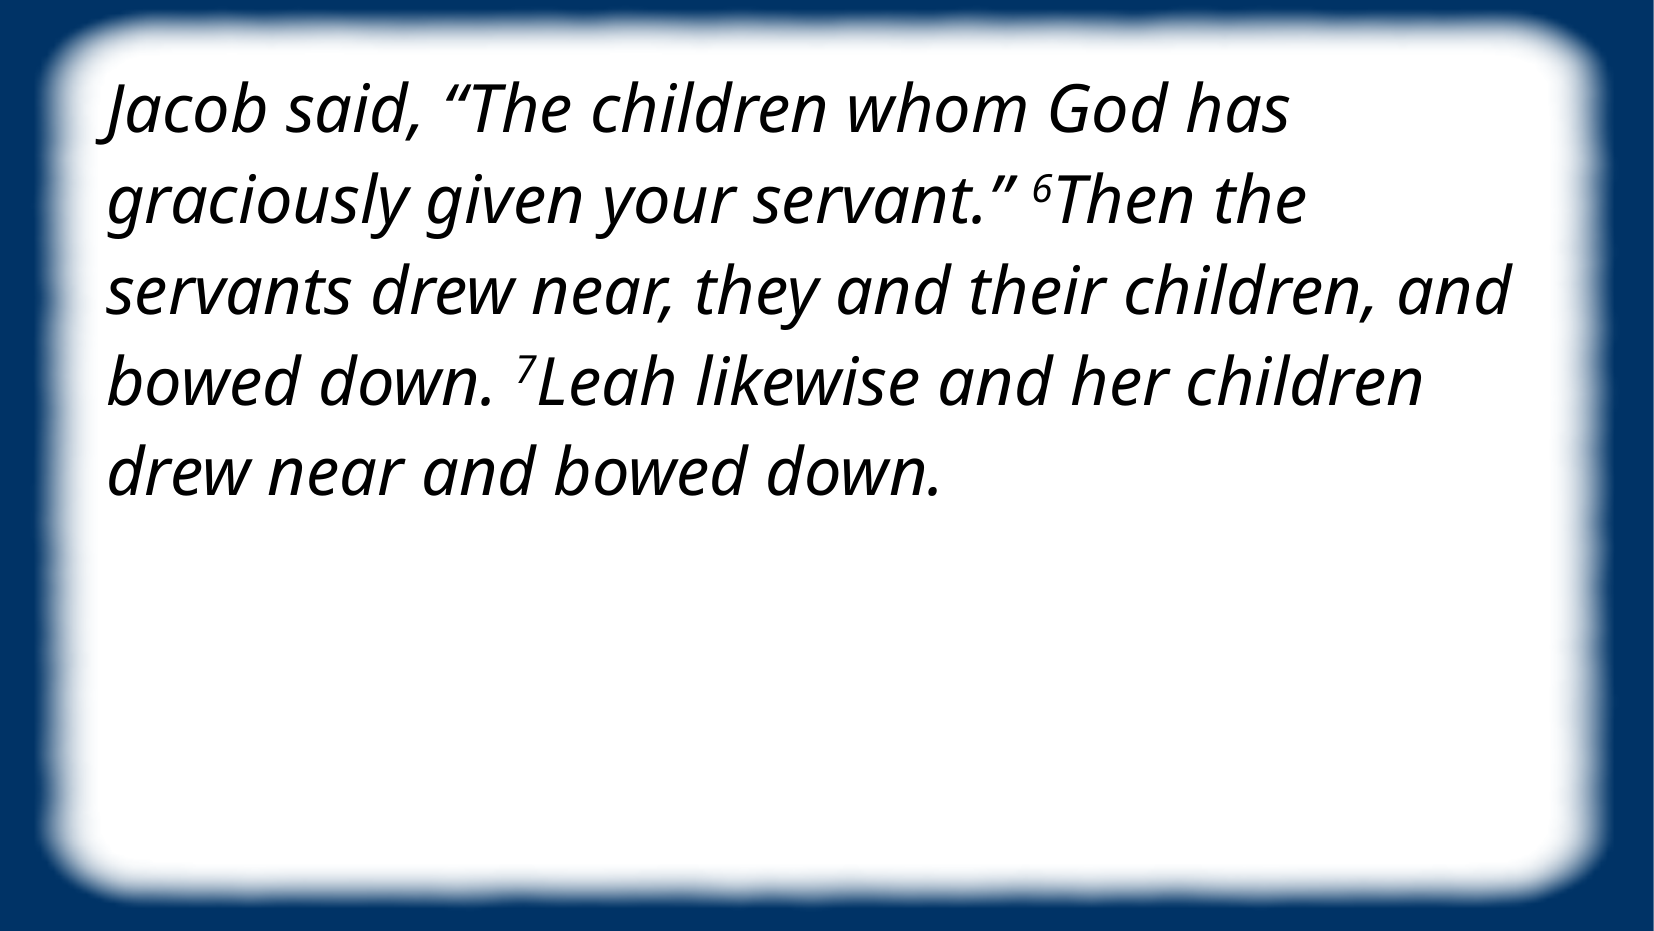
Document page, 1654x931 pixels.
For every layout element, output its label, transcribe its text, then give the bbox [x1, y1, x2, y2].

text_box Jacob said, “The children whom God has graciously given your servant.” 6Then the servants drew near, they and their children, and bowed down. 7Leah likewise and her children drew near and bowed down. [91, 54, 1562, 513]
picture [0, 0, 1654, 931]
